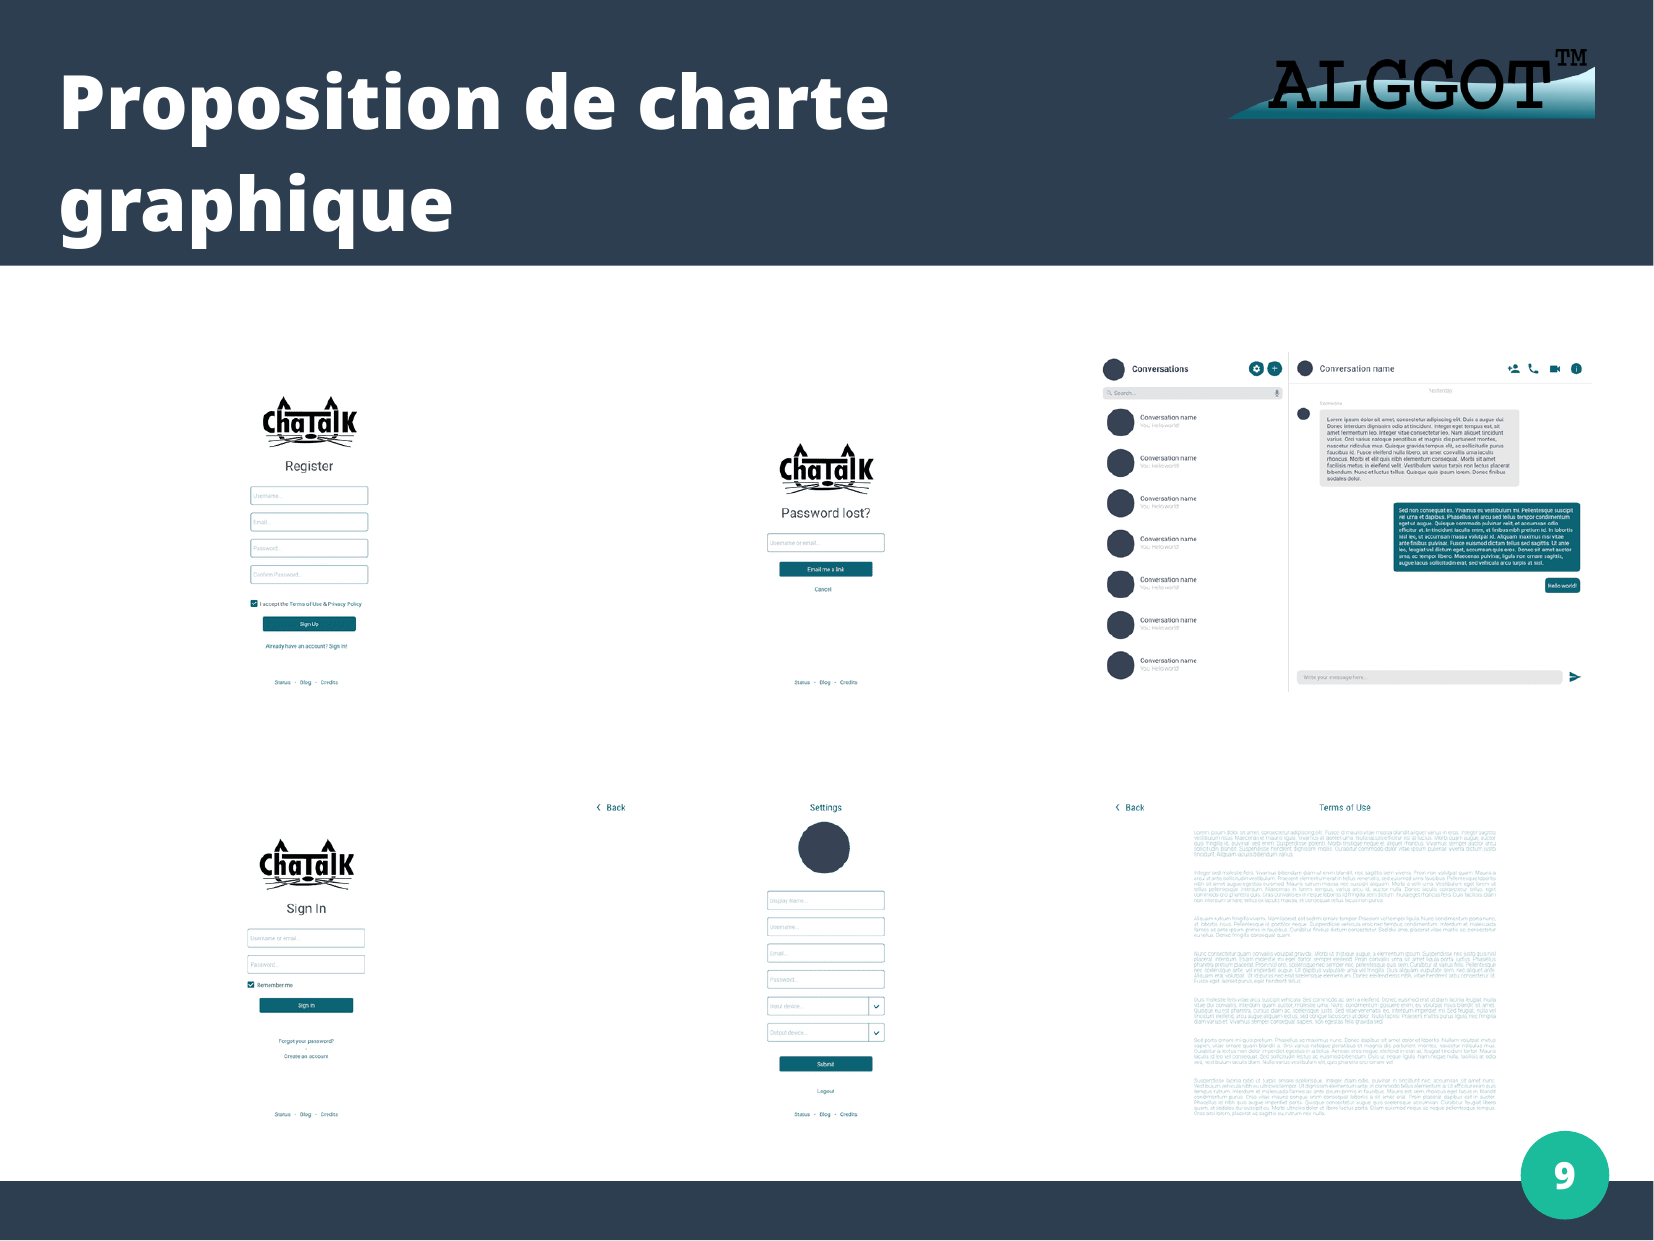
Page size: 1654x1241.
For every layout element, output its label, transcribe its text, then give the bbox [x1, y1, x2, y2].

picture [578, 352, 1073, 692]
picture [1097, 784, 1592, 1124]
picture [1097, 352, 1592, 692]
title Proposition de charte graphique [59, 49, 1227, 207]
picture [58, 784, 554, 1124]
picture [578, 784, 1073, 1124]
picture [1227, 49, 1595, 119]
picture [58, 352, 554, 692]
